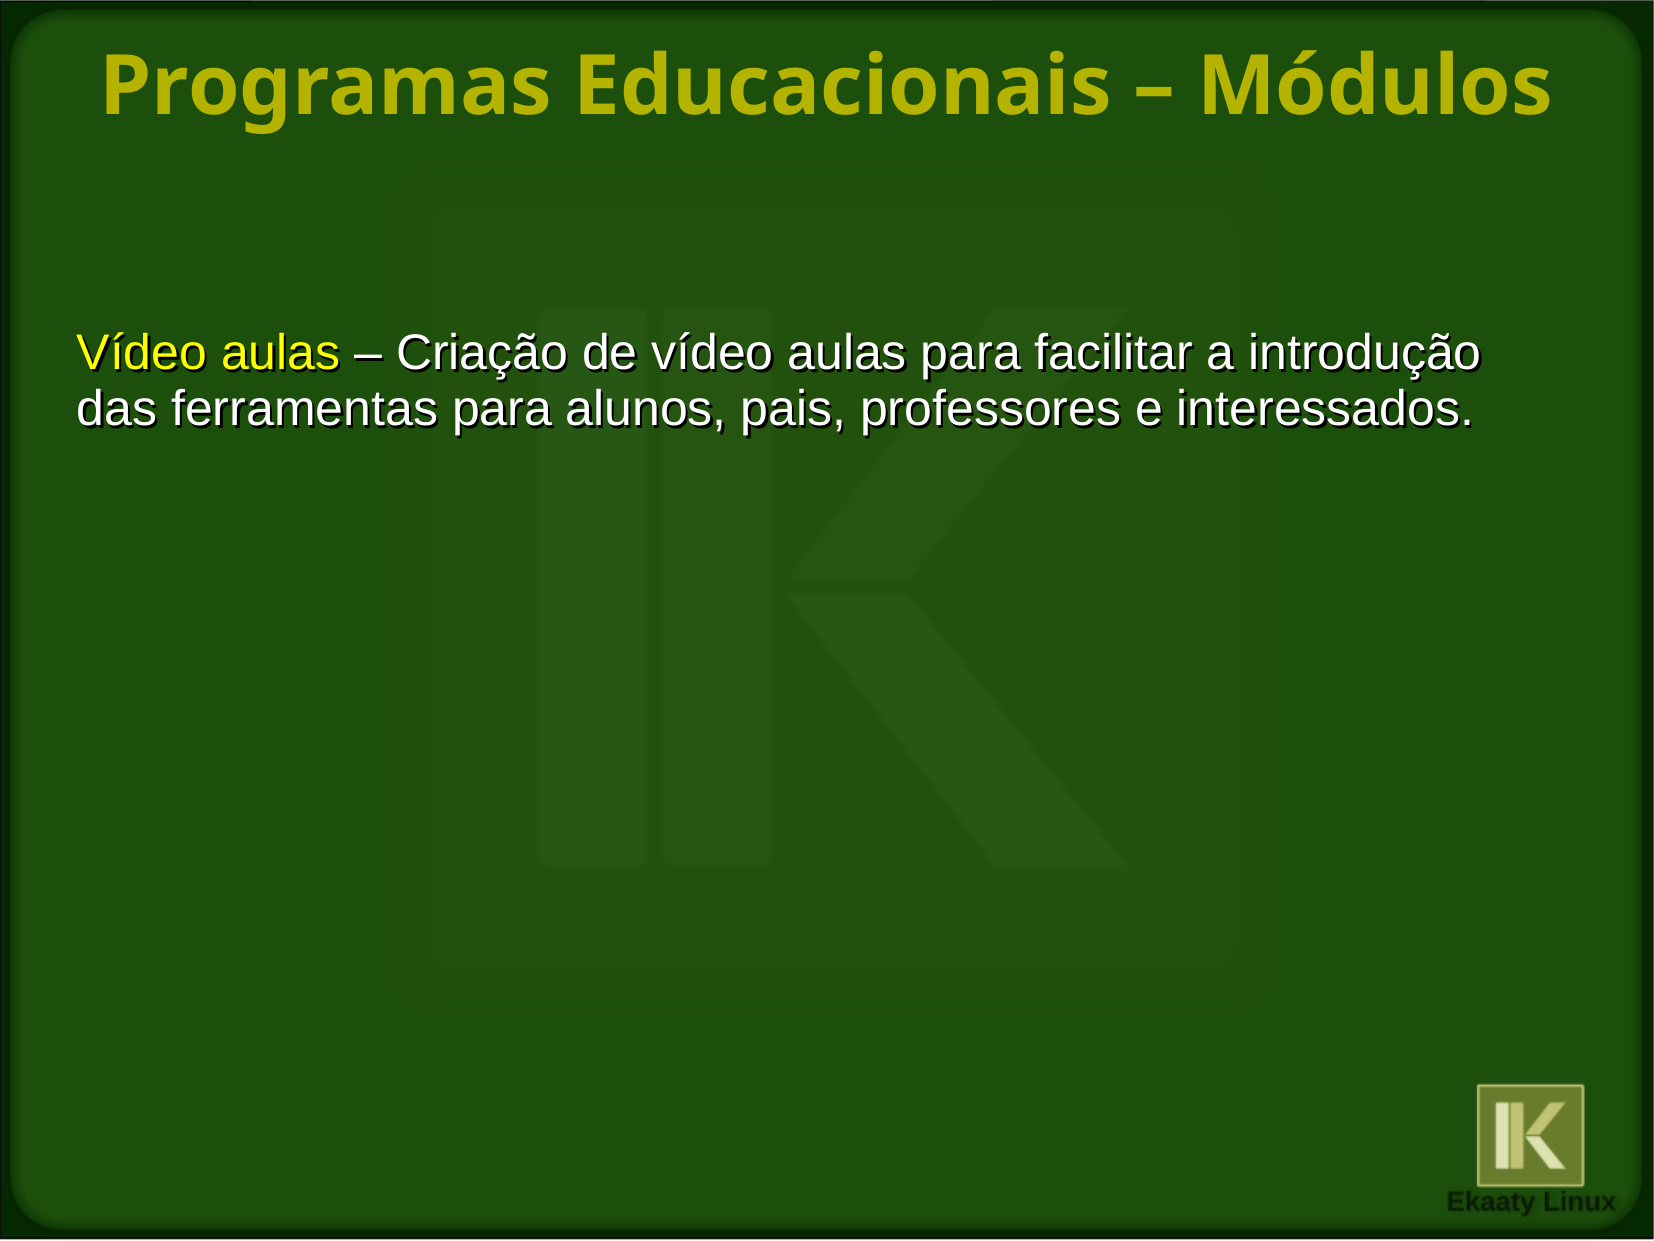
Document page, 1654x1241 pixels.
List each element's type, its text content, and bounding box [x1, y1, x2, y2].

picture [0, 0, 1654, 1241]
list Vídeo aulas – Criação de vídeo aulas para facilitar a introdução das ferramentas para alunos, pais, professores e interessados. [76, 324, 1565, 1128]
title Programas Educacionais – Módulos [38, 16, 1615, 148]
